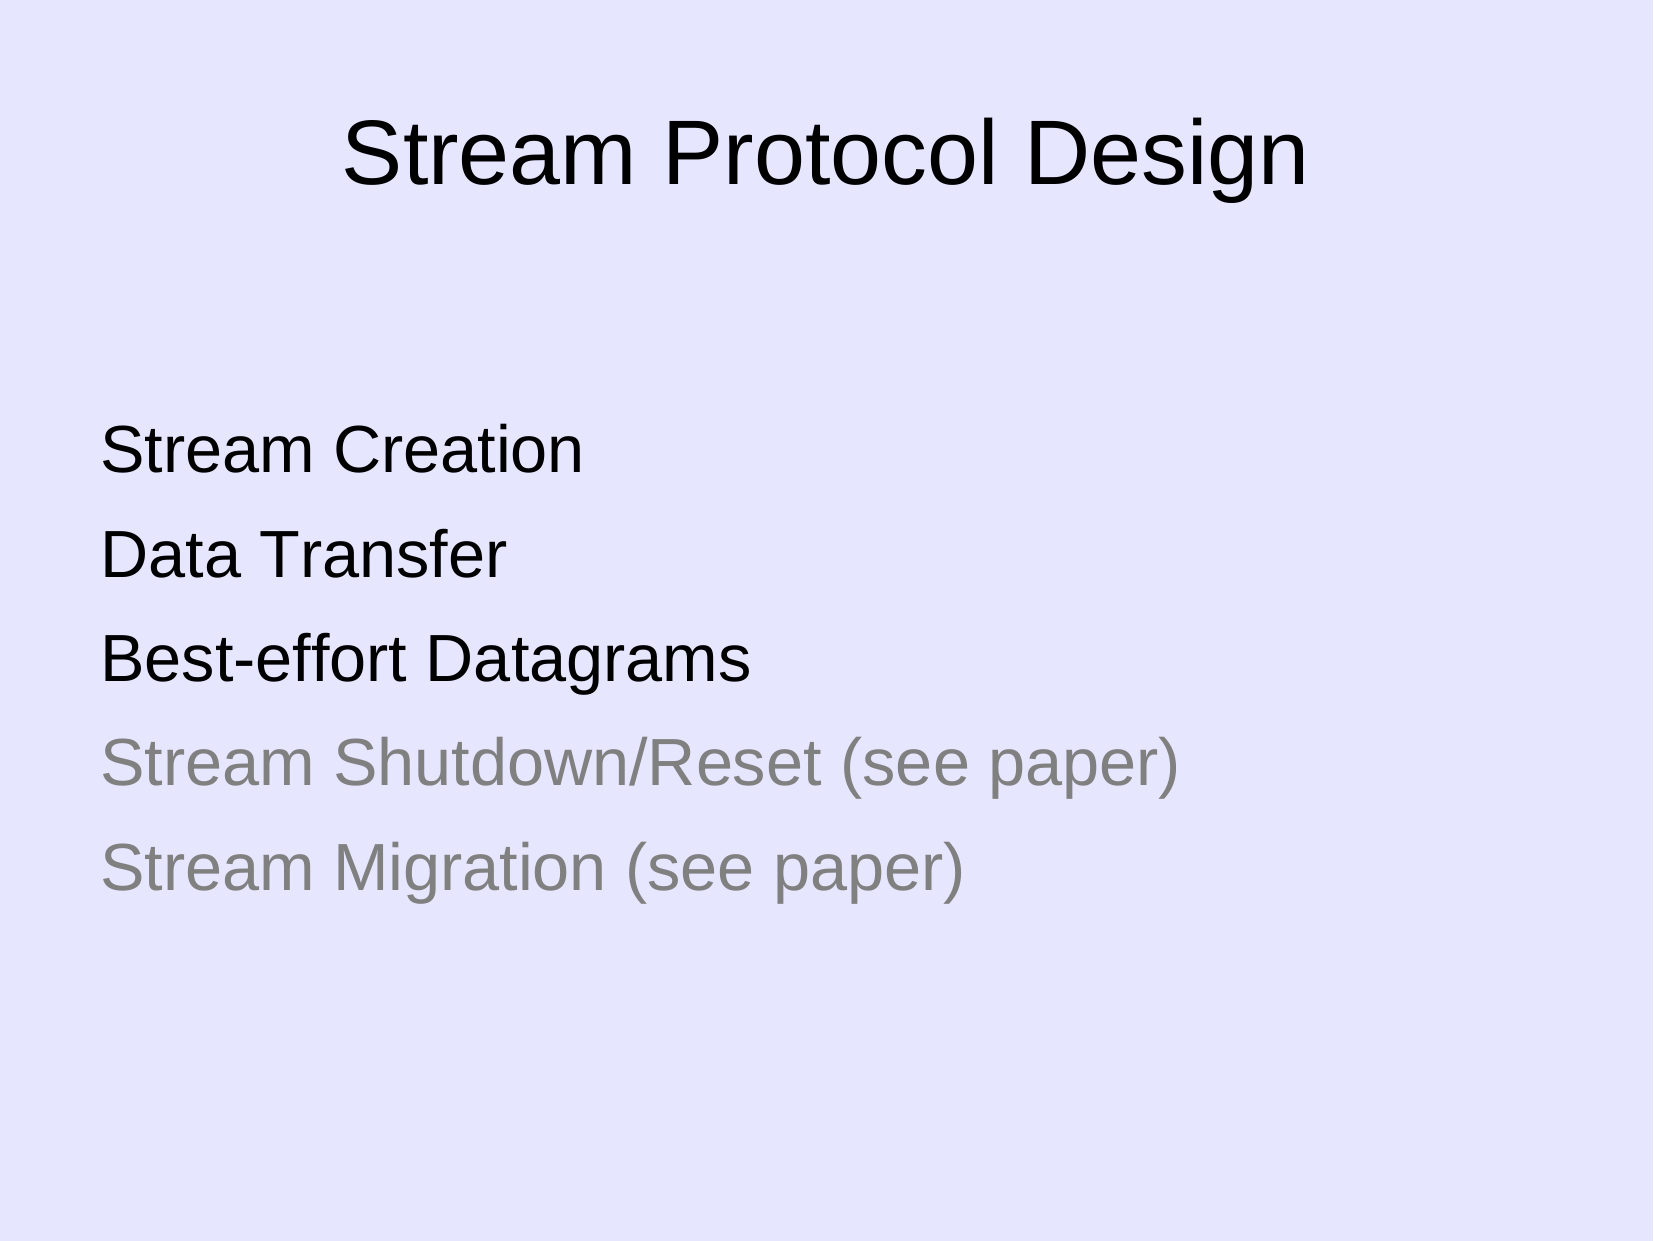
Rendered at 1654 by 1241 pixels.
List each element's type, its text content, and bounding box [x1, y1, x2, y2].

title Stream Protocol Design [82, 56, 1571, 250]
list Stream Creation Data Transfer Best-effort Datagrams Stream Shutdown/Reset (see paper) Stream Migration (see paper) [82, 412, 1571, 1095]
